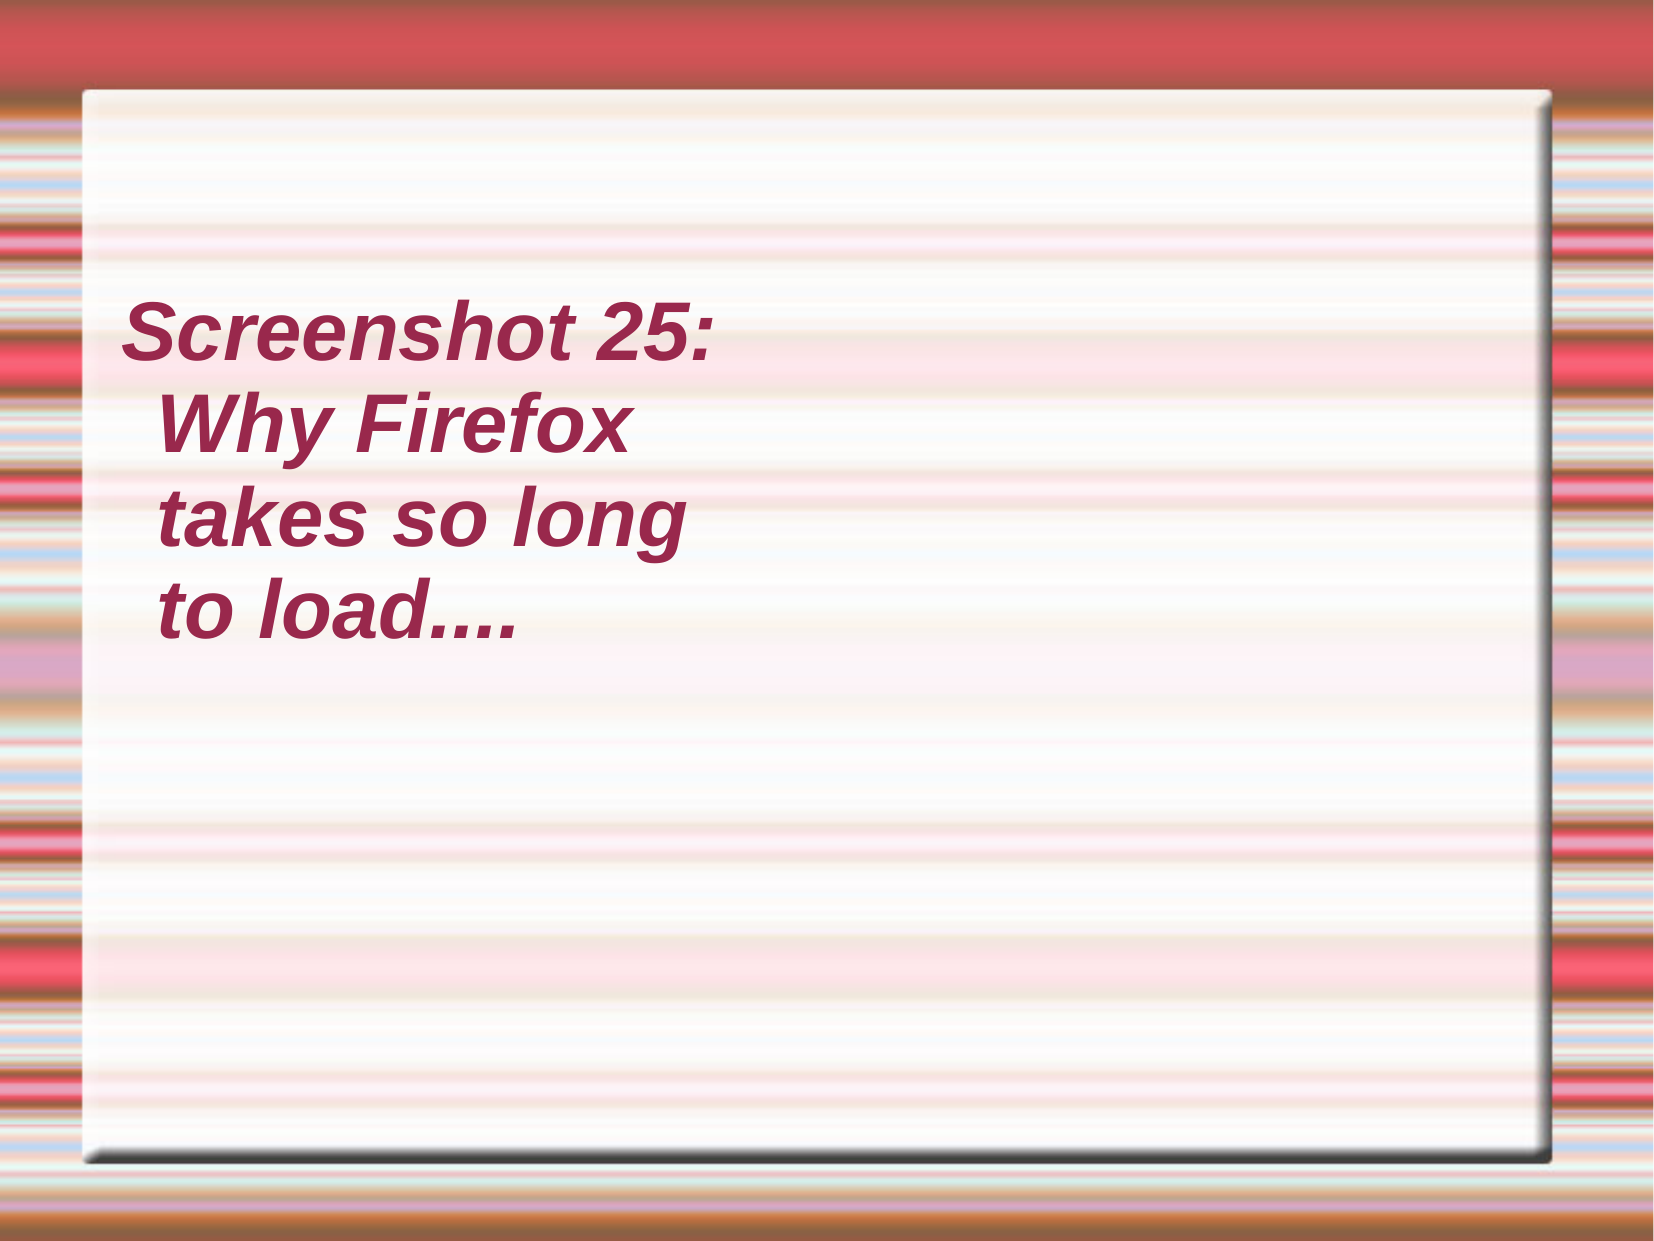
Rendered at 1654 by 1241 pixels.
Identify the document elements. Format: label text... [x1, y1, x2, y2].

picture [0, 0, 1654, 1241]
title Screenshot 25: Why Firefox takes so long to load.... [121, 114, 768, 827]
